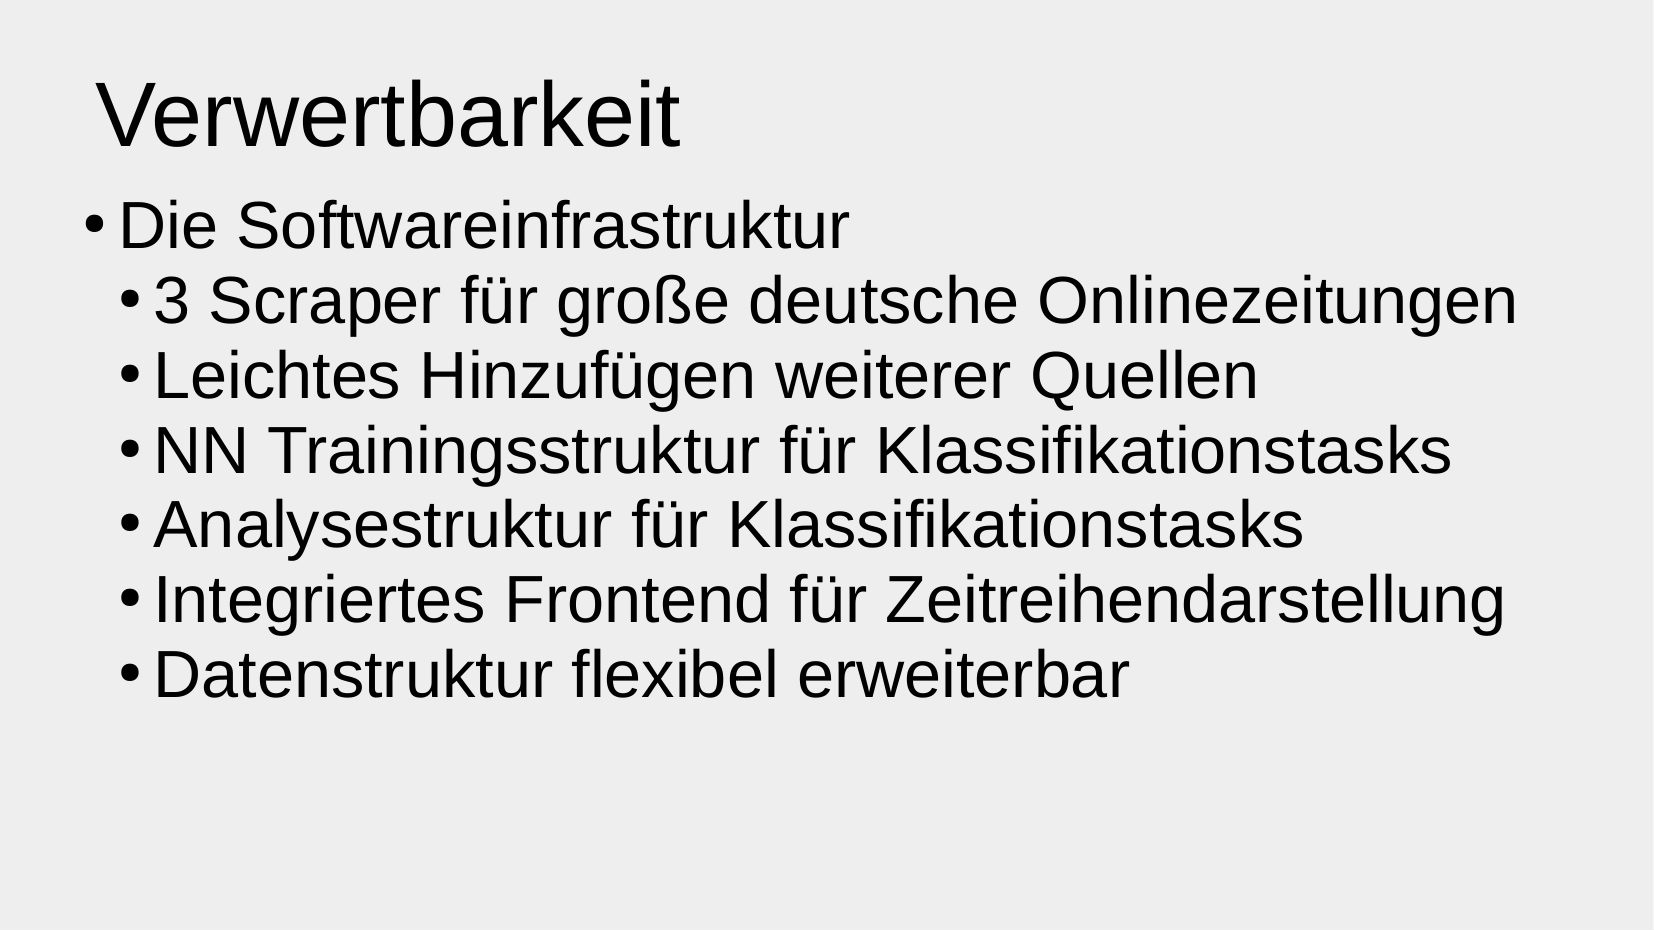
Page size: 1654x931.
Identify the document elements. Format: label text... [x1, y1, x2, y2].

subtitle Die Softwareinfrastruktur 3 Scraper für große deutsche Onlinezeitungen Leichtes Hinzufügen weiterer Quellen NN Trainingsstruktur für Klassifikationstasks Analysestruktur für Klassifikationstasks Integriertes Frontend für Zeitreihendarstellung Datenstruktur flexibel erweiterbar [82, 188, 1571, 787]
title Verwertbarkeit [60, 12, 1591, 218]
